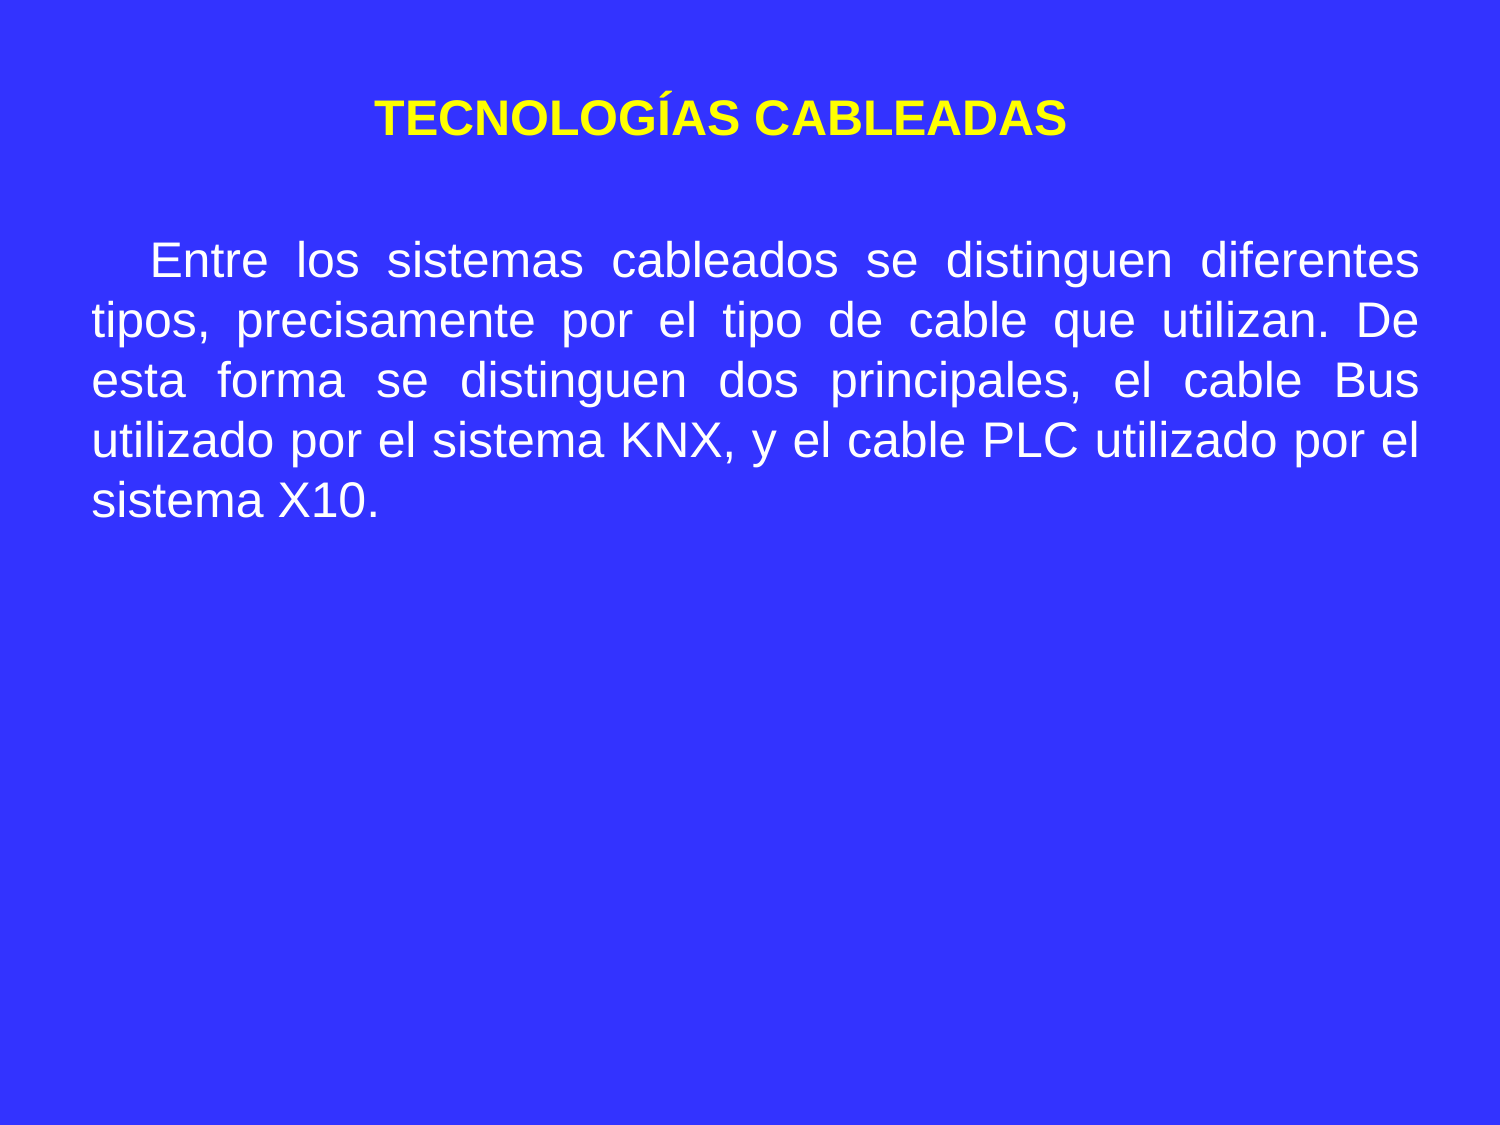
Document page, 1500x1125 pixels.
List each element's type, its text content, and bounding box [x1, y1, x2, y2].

text_box TECNOLOGÍAS CABLEADAS [360, 78, 1164, 154]
text_box Entre los sistemas cableados se distinguen diferentes tipos, precisamente por el tipo de cable que utilizan. De esta forma se distinguen dos principales, el cable Bus utilizado por el sistema KNX, y el cable PLC utilizado por el sistema X10. [76, 219, 1436, 536]
